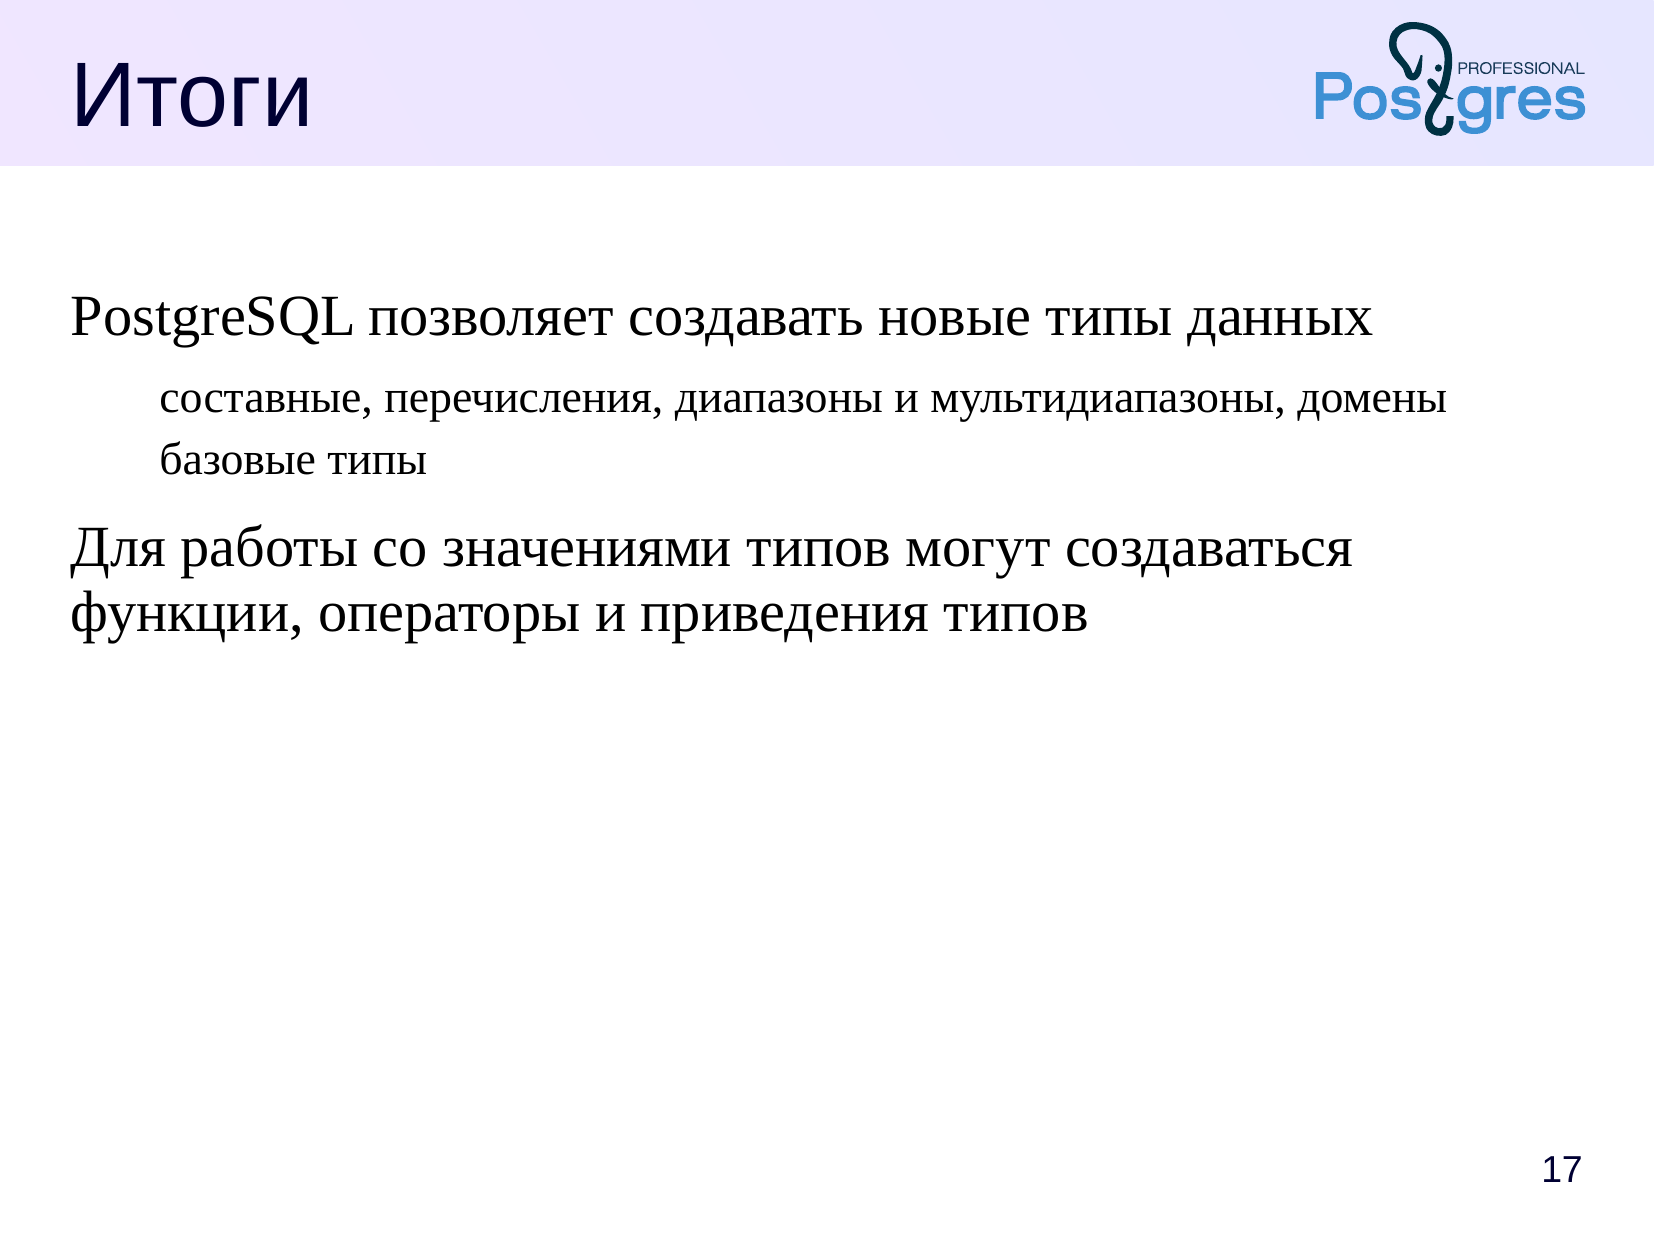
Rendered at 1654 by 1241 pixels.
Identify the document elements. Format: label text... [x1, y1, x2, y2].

title Итоги [70, 43, 1241, 147]
list PostgreSQL позволяет создавать новые типы данных составные, перечисления, диапазоны и мультидиапазоны, домены базовые типы Для работы со значениями типов могут создаваться функции, операторы и приведения типов [70, 283, 1583, 1134]
